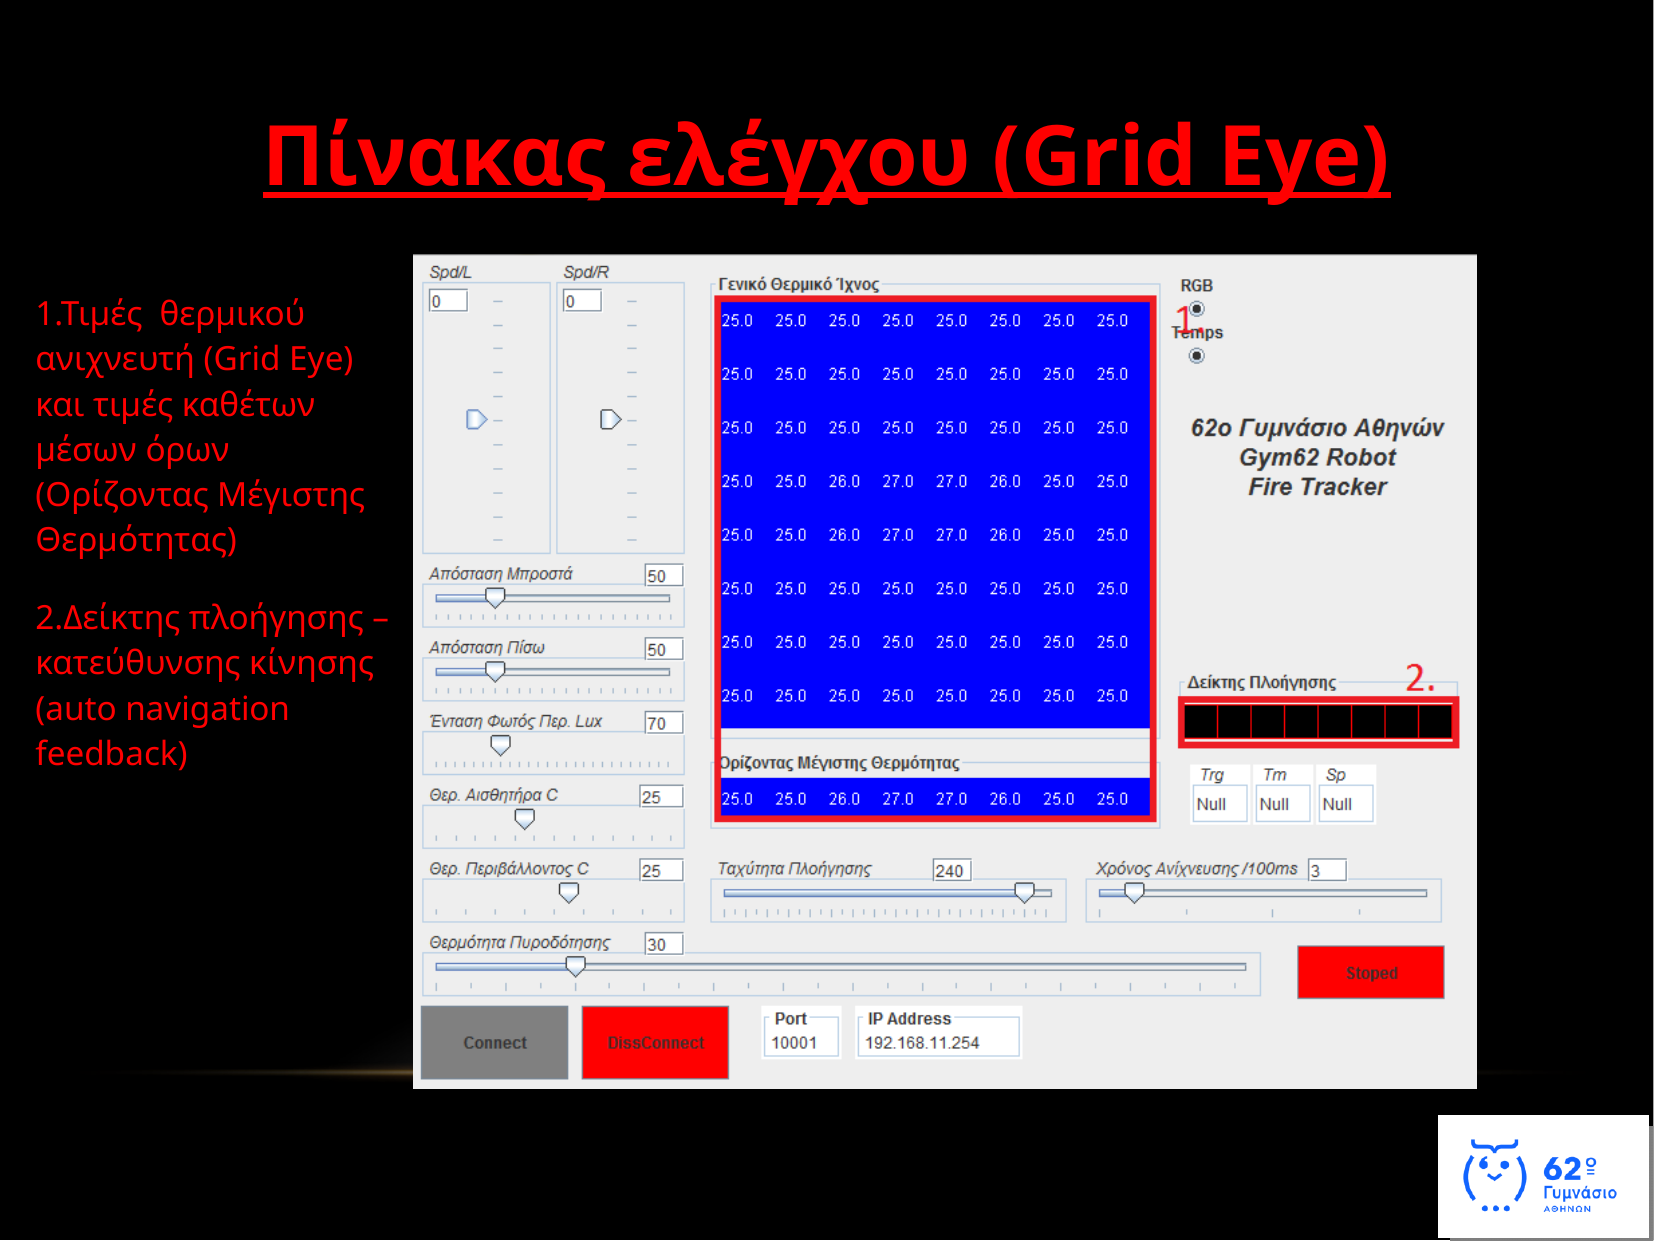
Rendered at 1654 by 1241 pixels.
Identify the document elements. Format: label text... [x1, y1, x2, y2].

title Πίνακας ελέγχου (Grid Eye) [82, 49, 1571, 257]
picture [0, 0, 1654, 1240]
list 1.Τιμές θερμικού ανιχνευτή (Grid Eye) και τιμές καθέτων μέσων όρων (Ορίζοντας Μέγιστης Θερμότητας) 2.Δείκτης πλοήγησης – κατεύθυνσης κίνησης (auto navigation feedback) [35, 290, 390, 1010]
